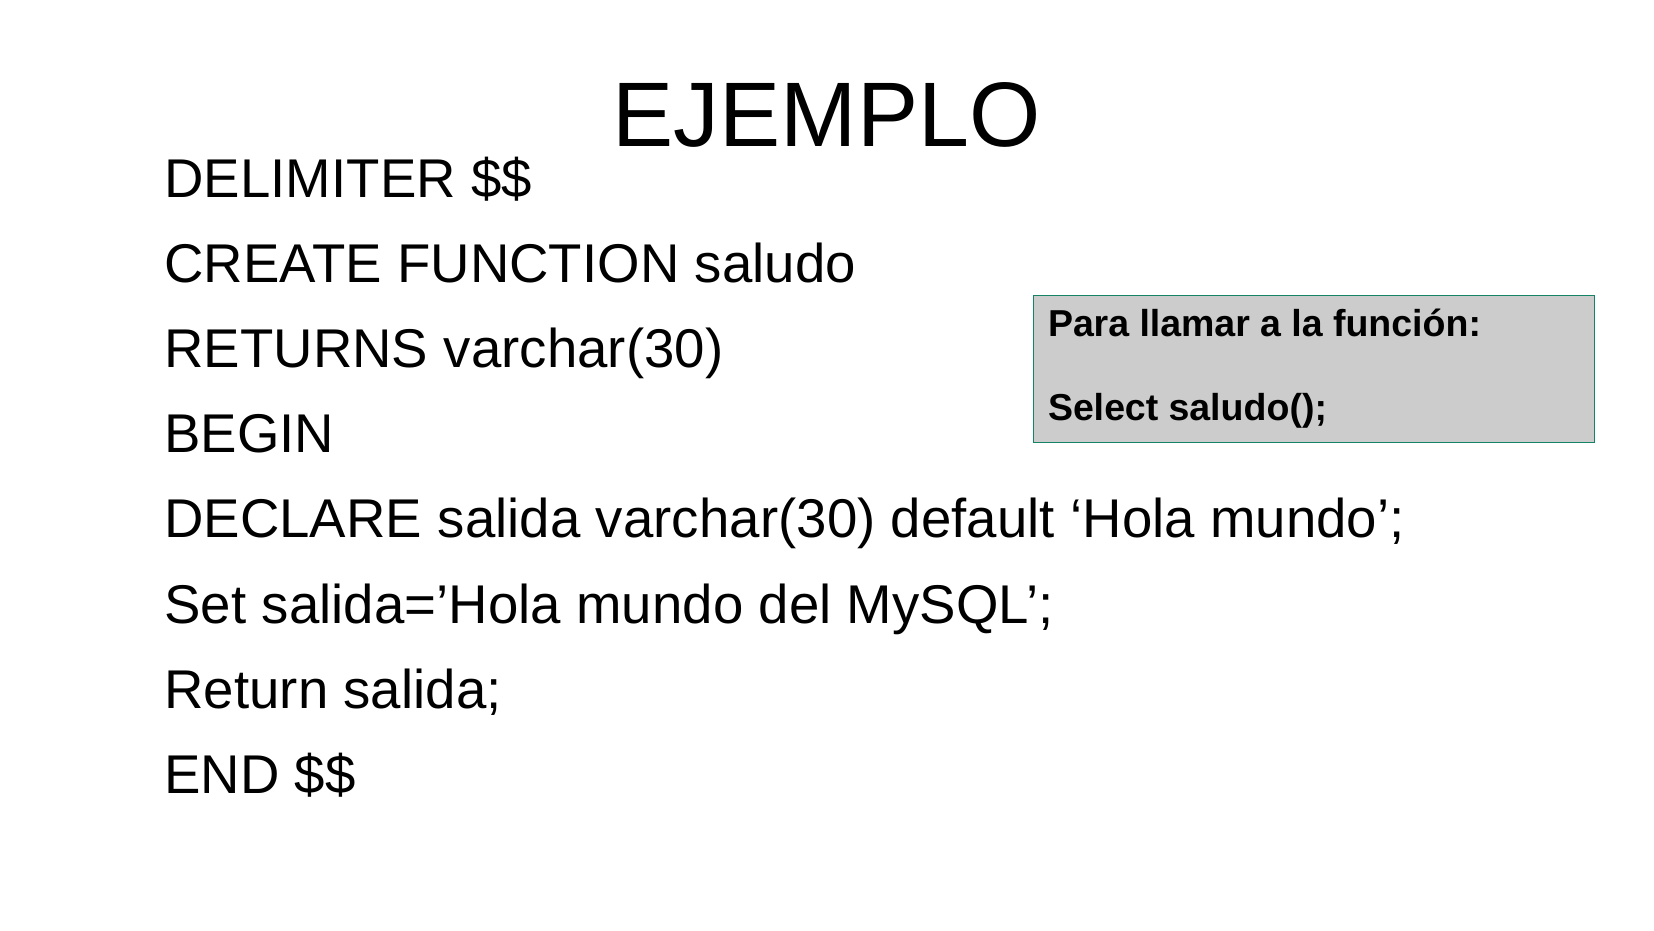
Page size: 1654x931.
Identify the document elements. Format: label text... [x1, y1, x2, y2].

text_box Para llamar a la función: Select saludo(); [1033, 295, 1595, 443]
list DELIMITER $$ CREATE FUNCTION saludo RETURNS varchar(30) BEGIN DECLARE salida varchar(30) default ‘Hola mundo’; Set salida=’Hola mundo del MySQL’; Return salida; END $$ [106, 147, 1595, 806]
title EJEMPLO [82, 37, 1571, 193]
